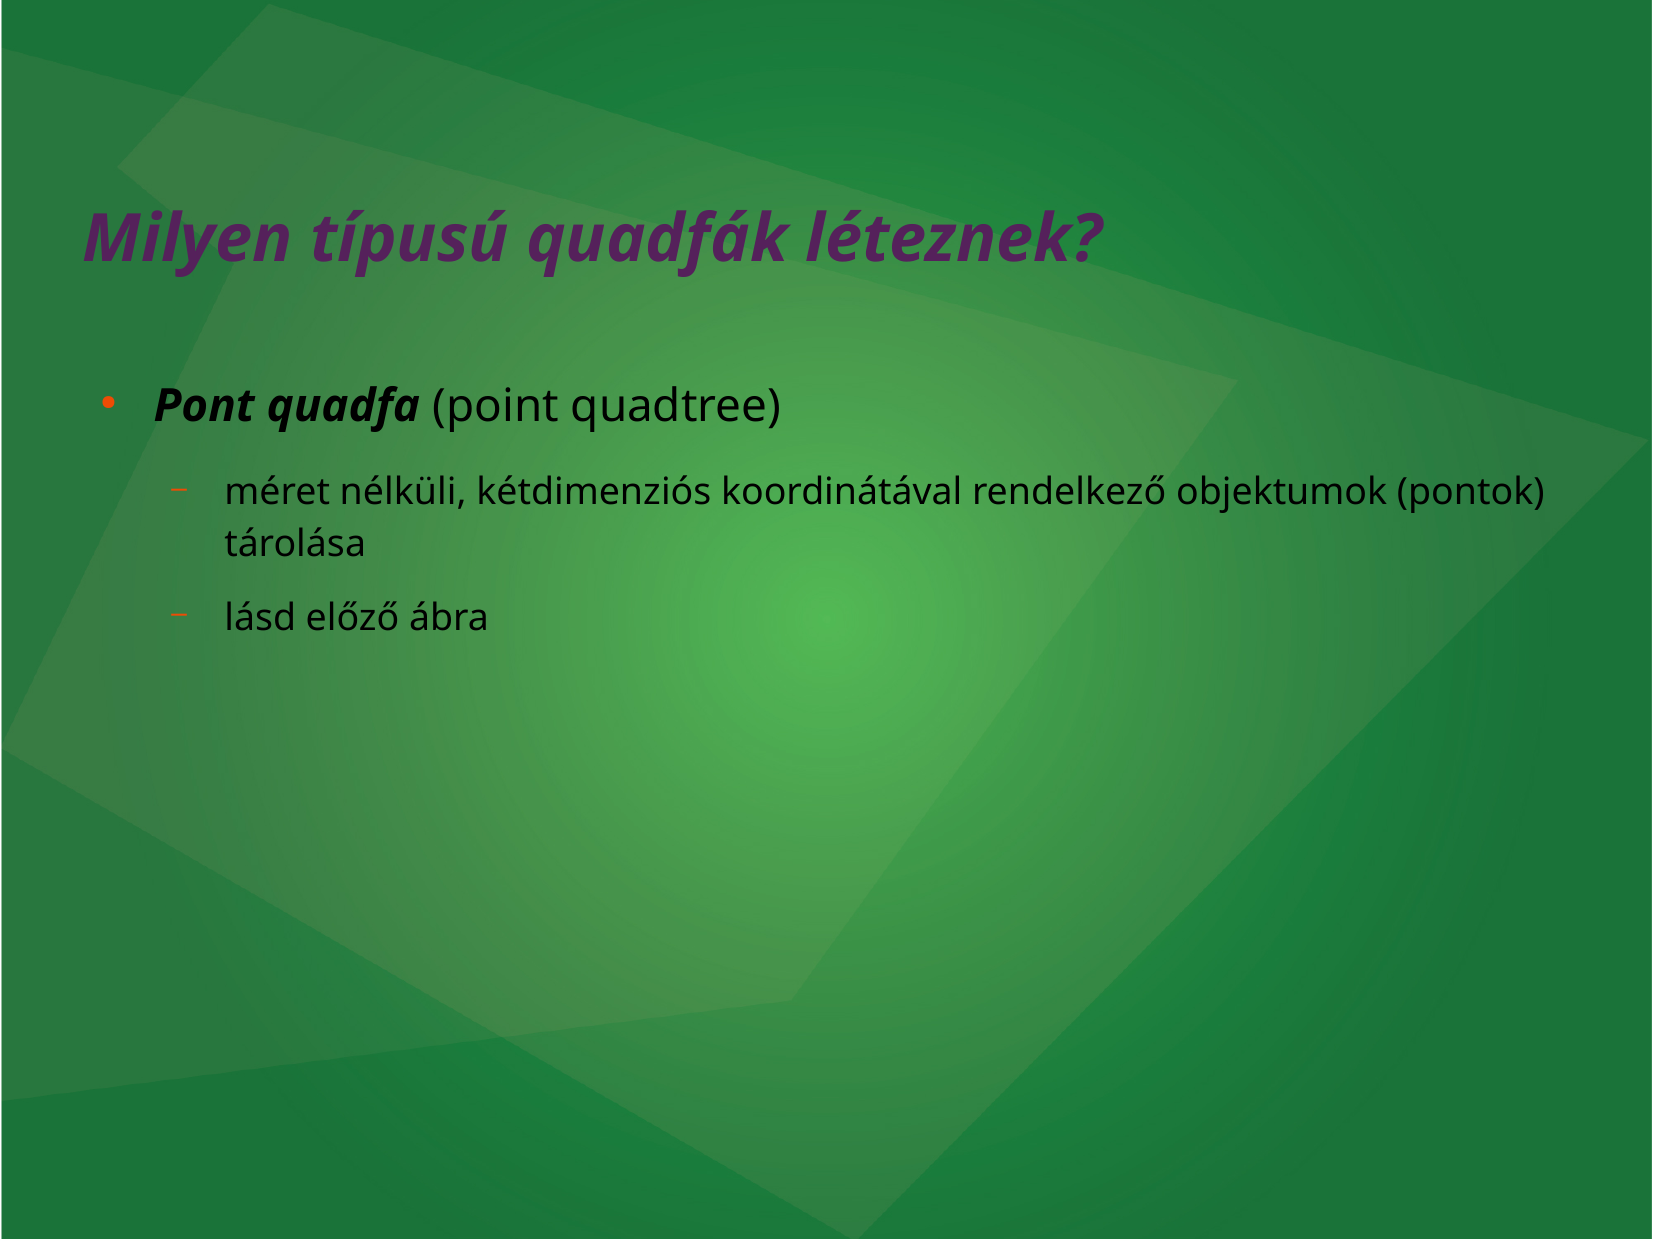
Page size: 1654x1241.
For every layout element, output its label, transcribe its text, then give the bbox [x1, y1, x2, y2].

picture [0, 0, 1652, 1241]
list Pont quadfa (point quadtree) méret nélküli, kétdimenziós koordinátával rendelkező objektumok (pontok) tárolása lásd előző ábra [82, 372, 1571, 1093]
title Milyen típusú quadfák léteznek? [82, 132, 1571, 340]
